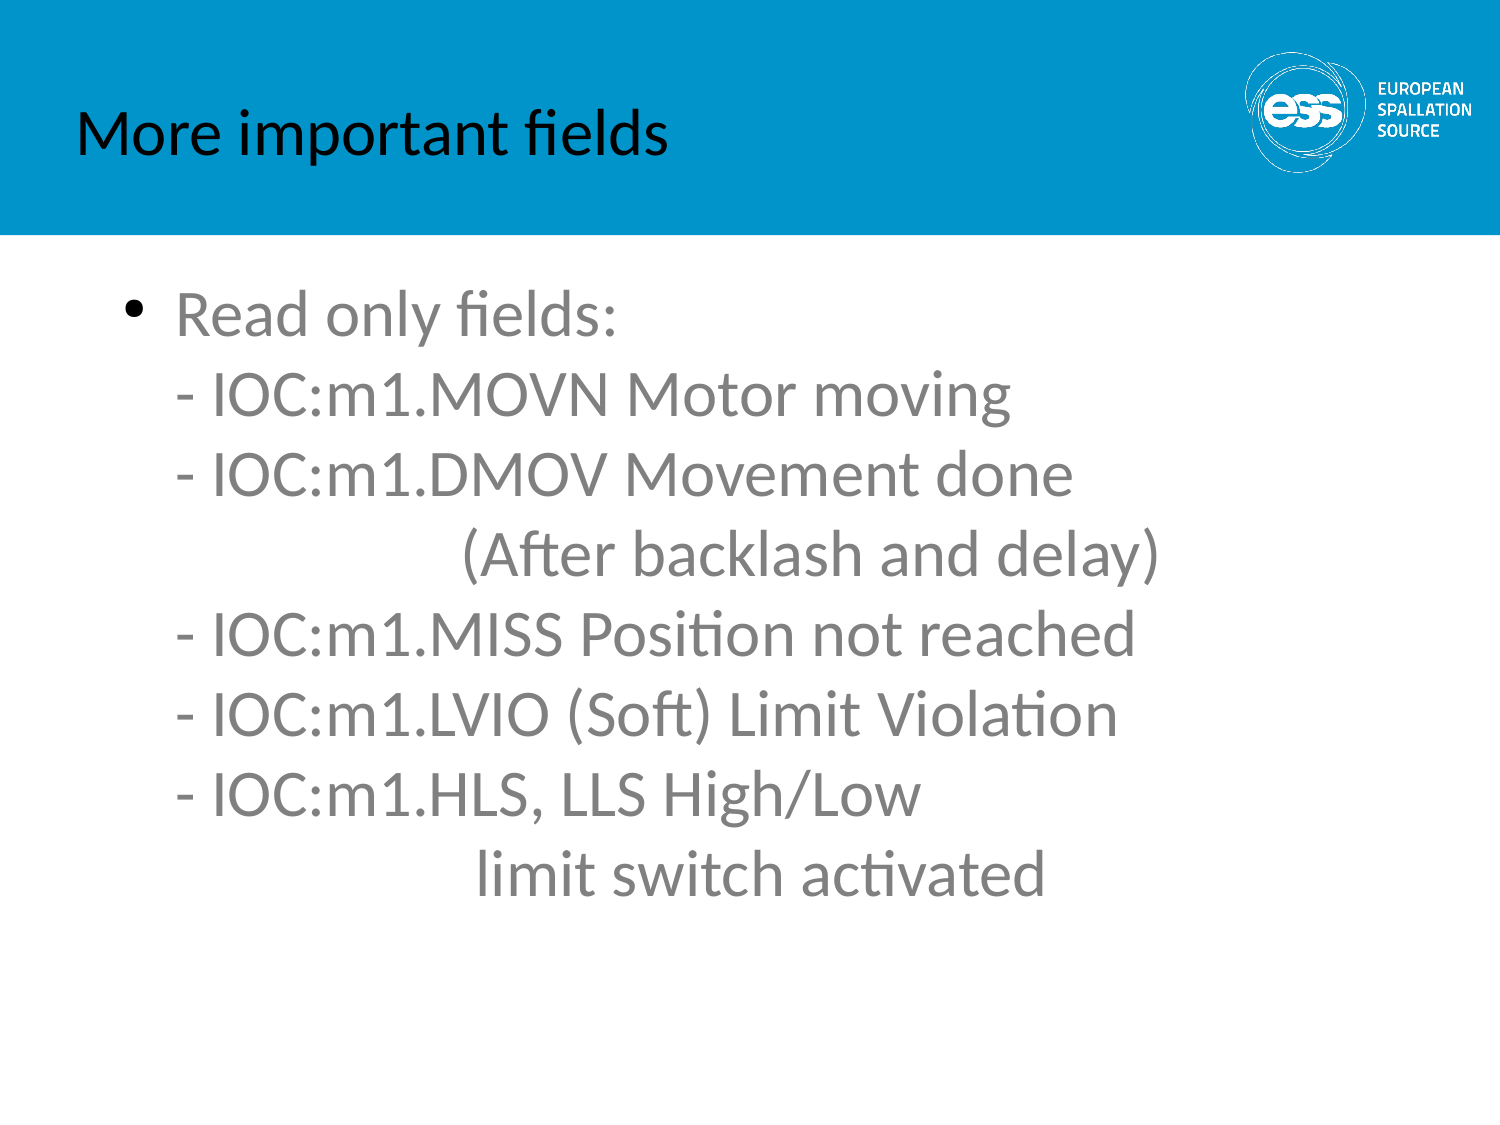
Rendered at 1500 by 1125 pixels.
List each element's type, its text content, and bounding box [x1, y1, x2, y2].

title More important fields [75, 45, 1247, 233]
list Read only fields: - IOC:m1.MOVN Motor moving - IOC:m1.DMOV Movement done (After backlash and delay) - IOC:m1.MISS Position not reached - IOC:m1.LVIO (Soft) Limit Violation - IOC:m1.HLS, LLS High/Low limit switch activated [90, 262, 1441, 1005]
picture [1443, 86, 1450, 93]
picture [1454, 83, 1458, 94]
picture [1422, 125, 1428, 134]
picture [1400, 83, 1407, 94]
picture [1436, 104, 1444, 115]
picture [1264, 94, 1342, 127]
picture [1423, 83, 1430, 94]
picture [1432, 125, 1438, 136]
picture [1379, 83, 1385, 94]
picture [1418, 104, 1423, 115]
picture [1409, 104, 1415, 115]
picture [1398, 109, 1406, 115]
picture [1389, 104, 1393, 115]
